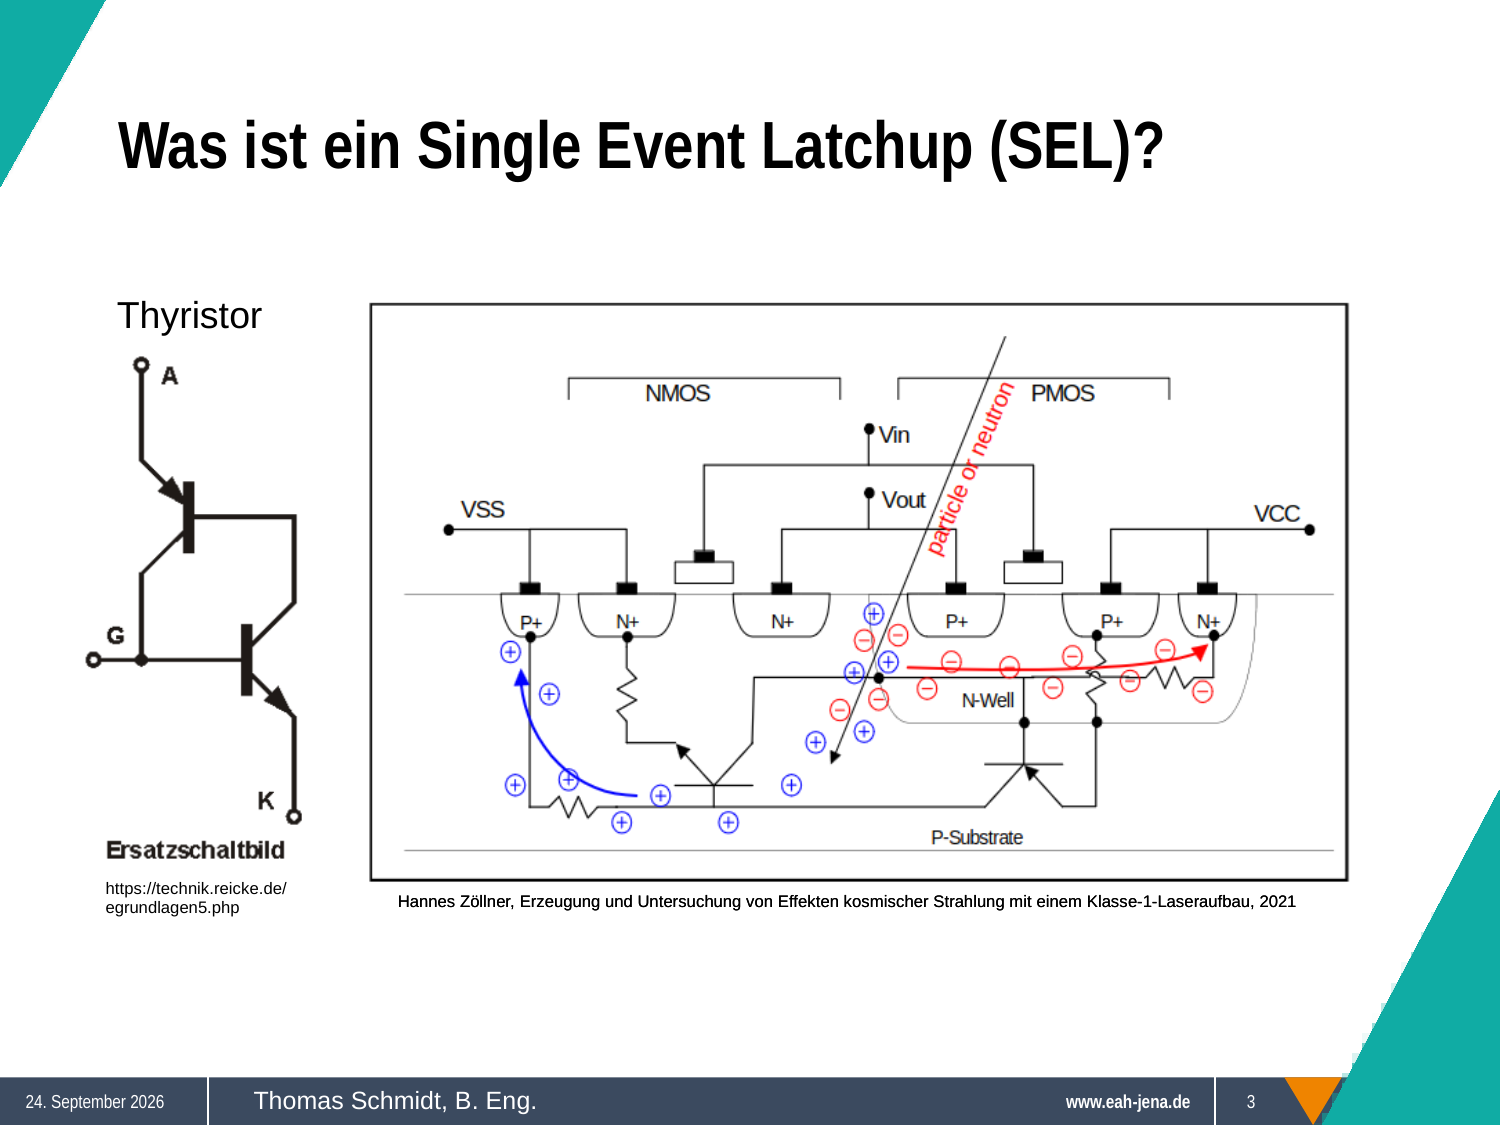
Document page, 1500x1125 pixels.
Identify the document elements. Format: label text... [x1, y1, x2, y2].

picture [364, 299, 1352, 886]
text_box [0, 0, 106, 187]
text_box Hannes Zöllner, Erzeugung und Untersuchung von Effekten kosmischer Strahlung mit einem Klasse-1-Laseraufbau, 2021 [383, 885, 1338, 1005]
text_box [1322, 790, 1500, 1125]
text_box Thyristor [102, 286, 279, 347]
title Was ist ein Single Event Latchup (SEL)? [103, 103, 1397, 270]
picture [216, 1081, 576, 1120]
text_box https://technik.reicke.de/egrundlagen5.php [90, 875, 313, 925]
picture [74, 347, 314, 875]
